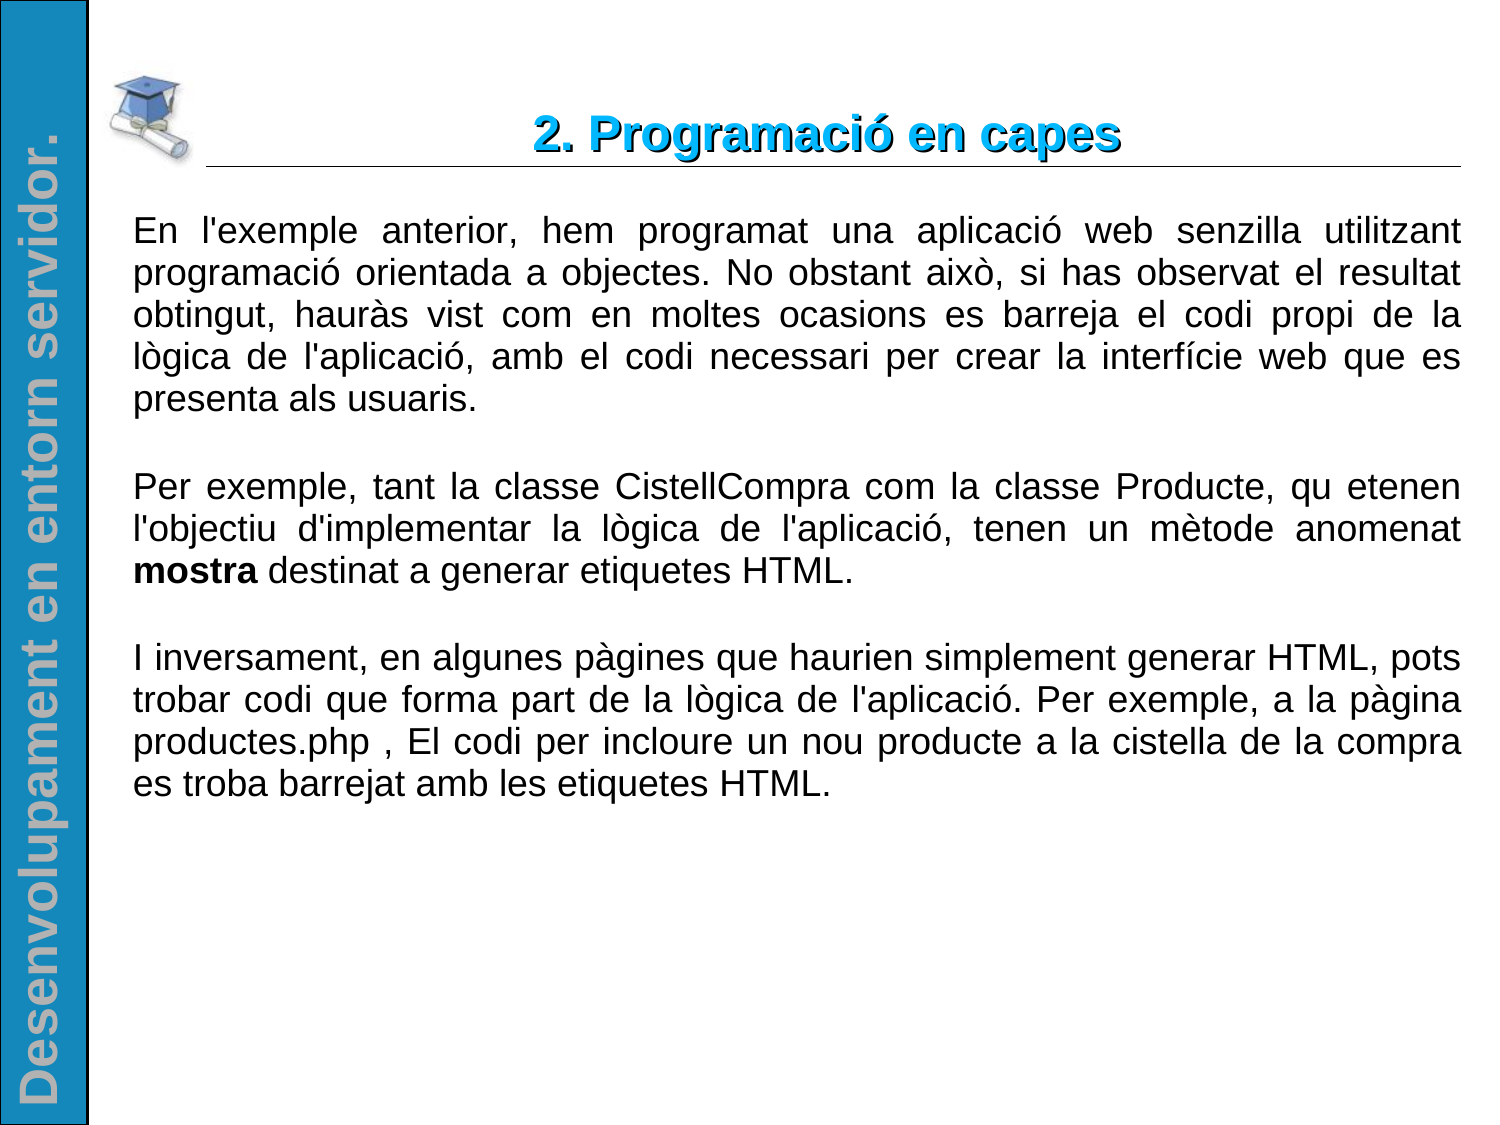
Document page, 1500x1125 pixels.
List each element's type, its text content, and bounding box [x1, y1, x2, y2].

text_box En l'exemple anterior, hem programat una aplicació web senzilla utilitzant programació orientada a objectes. No obstant això, si has observat el resultat obtingut, hauràs vist com en moltes ocasions es barreja el codi propi de la lògica de l'aplicació, amb el codi necessari per crear la interfície web que es presenta als usuaris. Per exemple, tant la classe CistellCompra com la classe Producte, qu etenen l'objectiu d'implementar la lògica de l'aplicació, tenen un mètode anomenat mostra destinat a generar etiquetes HTML. I inversament, en algunes pàgines que haurien simplement generar HTML, pots trobar codi que forma part de la lògica de l'aplicació. Per exemple, a la pàgina productes.php , El codi per incloure un nou producte a la cistella de la compra es troba barrejat amb les etiquetes HTML. [118, 202, 1477, 900]
picture [93, 61, 206, 174]
title 2. Programació en capes [206, 88, 1447, 178]
